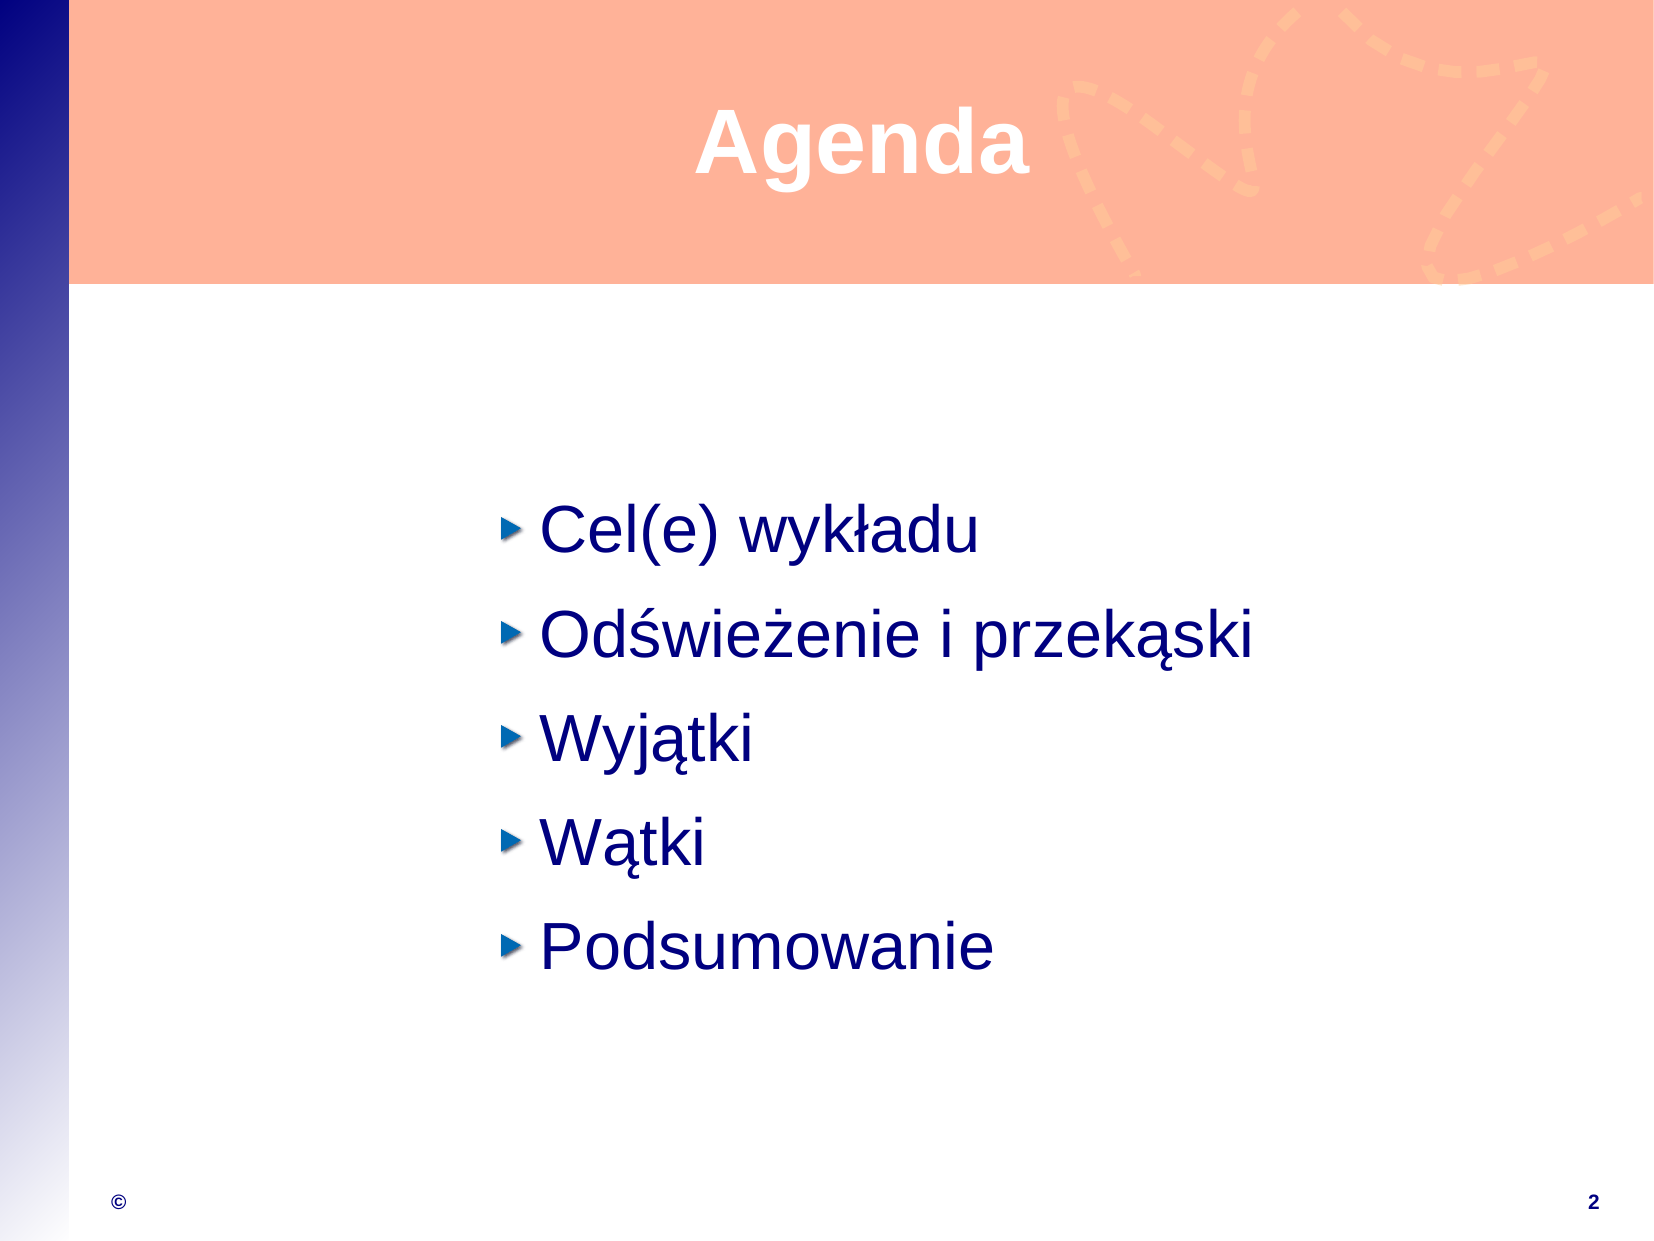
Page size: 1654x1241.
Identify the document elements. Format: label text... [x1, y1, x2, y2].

title Agenda [70, 37, 1654, 246]
list Cel(e) wykładu Odświeżenie i przekąski Wyjątki Wątki Podsumowanie [468, 492, 1256, 985]
